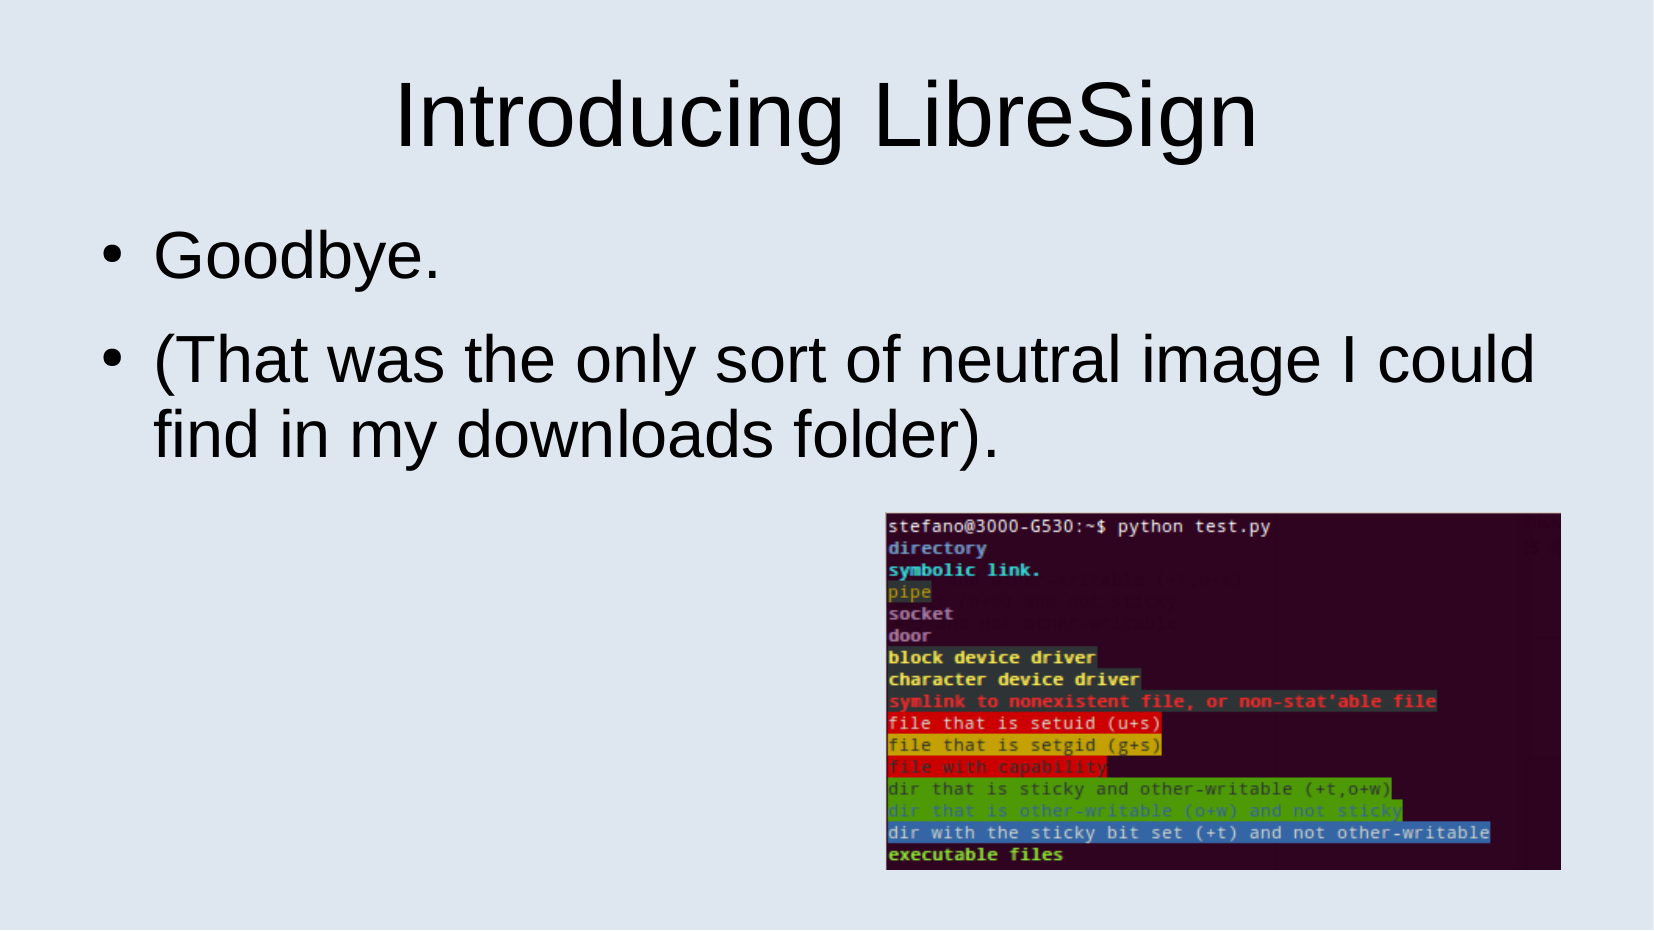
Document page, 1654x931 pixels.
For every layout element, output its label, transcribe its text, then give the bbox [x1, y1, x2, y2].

title Introducing LibreSign [82, 37, 1571, 193]
list Goodbye. (That was the only sort of neutral image I could find in my downloads folder). [82, 217, 1571, 758]
picture [885, 512, 1561, 871]
